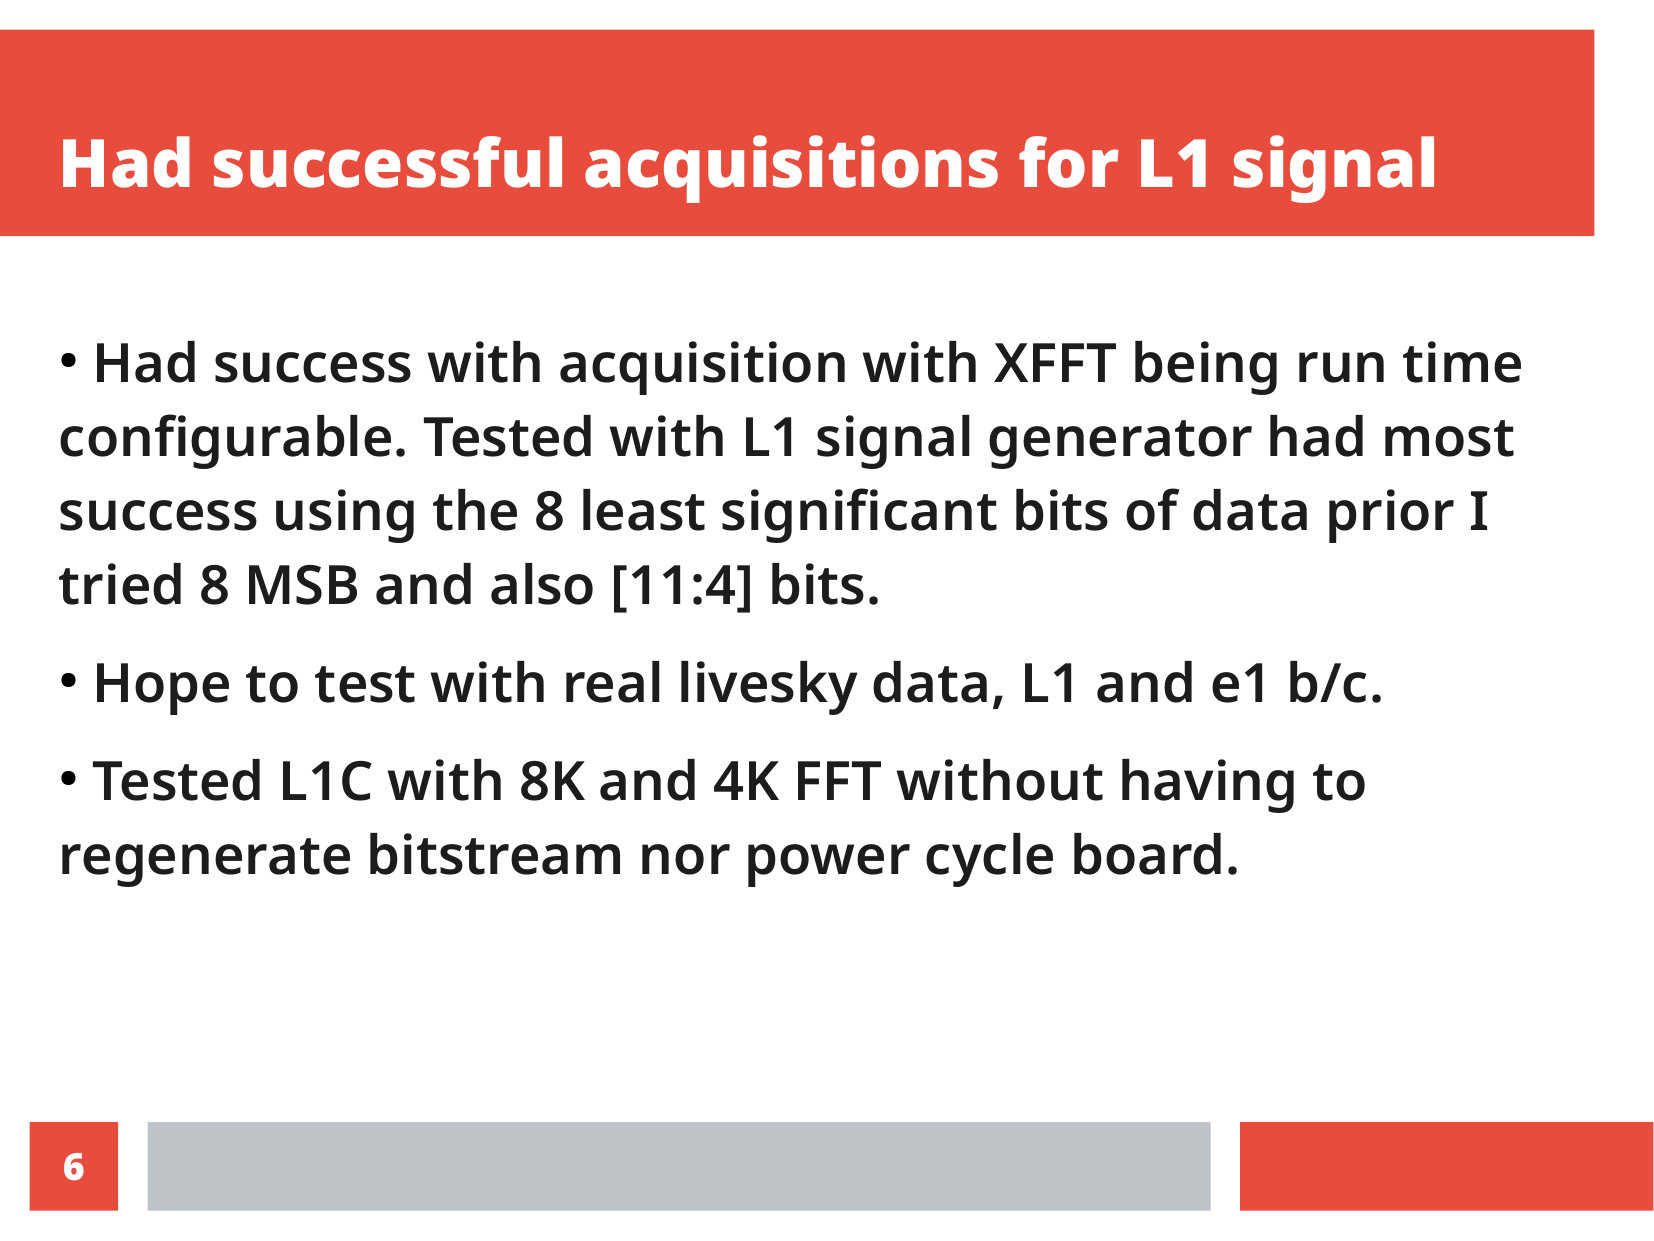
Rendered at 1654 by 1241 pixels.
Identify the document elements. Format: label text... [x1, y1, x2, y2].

title Had successful acquisitions for L1 signal [59, 59, 1595, 207]
list Had success with acquisition with XFFT being run time configurable. Tested with L1 signal generator had most success using the 8 least significant bits of data prior I tried 8 MSB and also [11:4] bits. Hope to test with real livesky data, L1 and e1 b/c. Tested L1C with 8K and 4K FFT without having to regenerate bitstream nor power cycle board. [59, 324, 1565, 1093]
